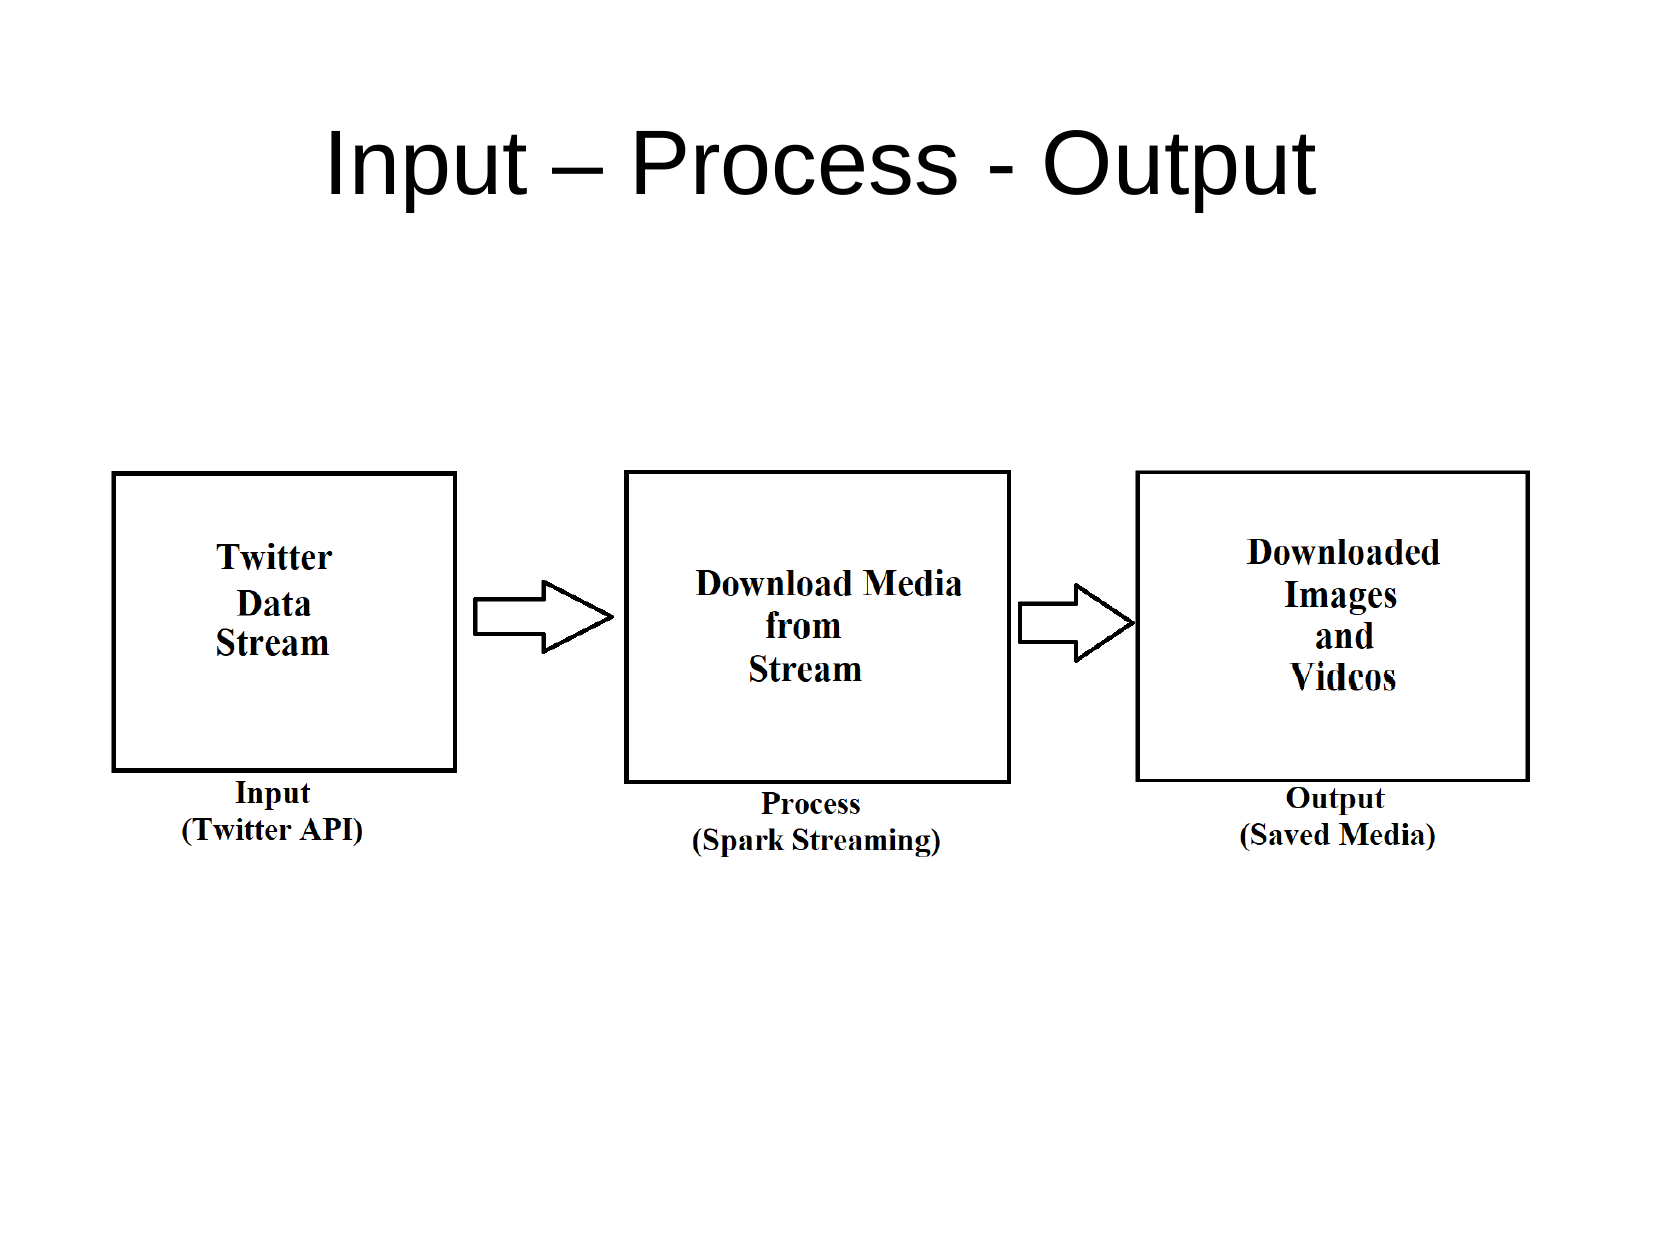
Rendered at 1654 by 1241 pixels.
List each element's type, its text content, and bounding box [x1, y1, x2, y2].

title Input – Process - Output [76, 59, 1565, 236]
picture [59, 236, 1595, 1125]
